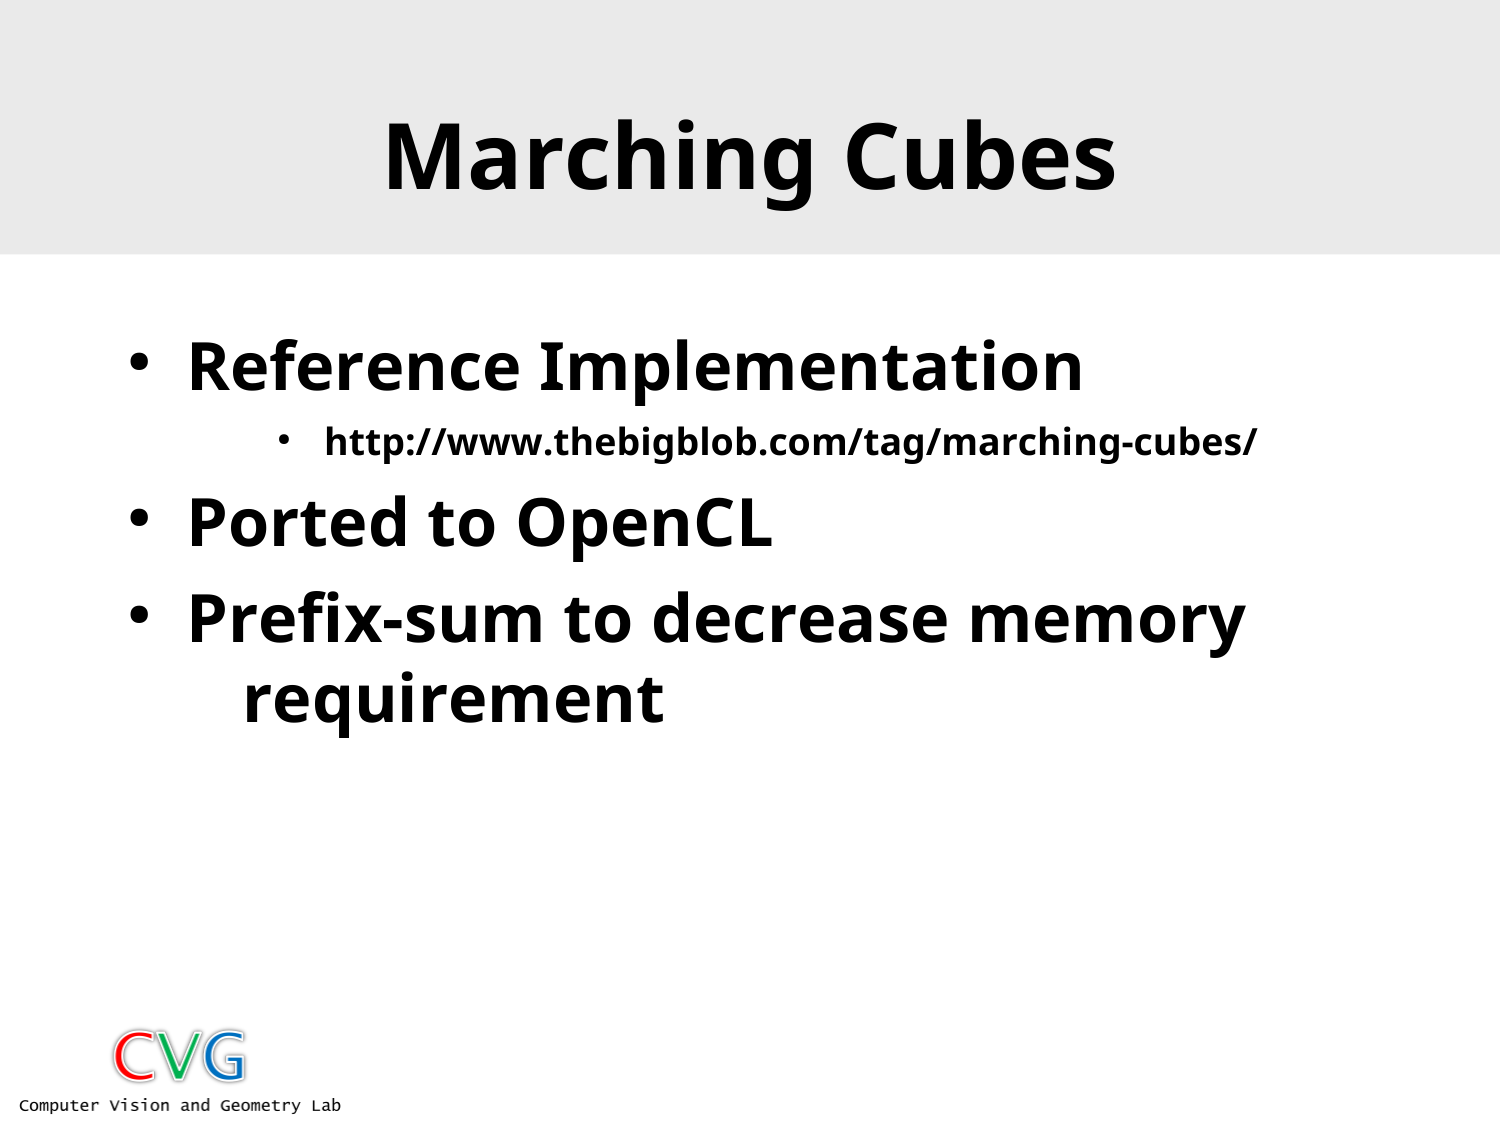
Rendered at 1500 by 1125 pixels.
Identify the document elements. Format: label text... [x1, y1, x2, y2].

picture [1, 996, 359, 1124]
title Marching Cubes [114, 35, 1386, 271]
list Reference Implementation http://www.thebigblob.com/tag/marching-cubes/ Ported to OpenCL Prefix-sum to decrease memory requirement [112, 315, 1388, 1059]
